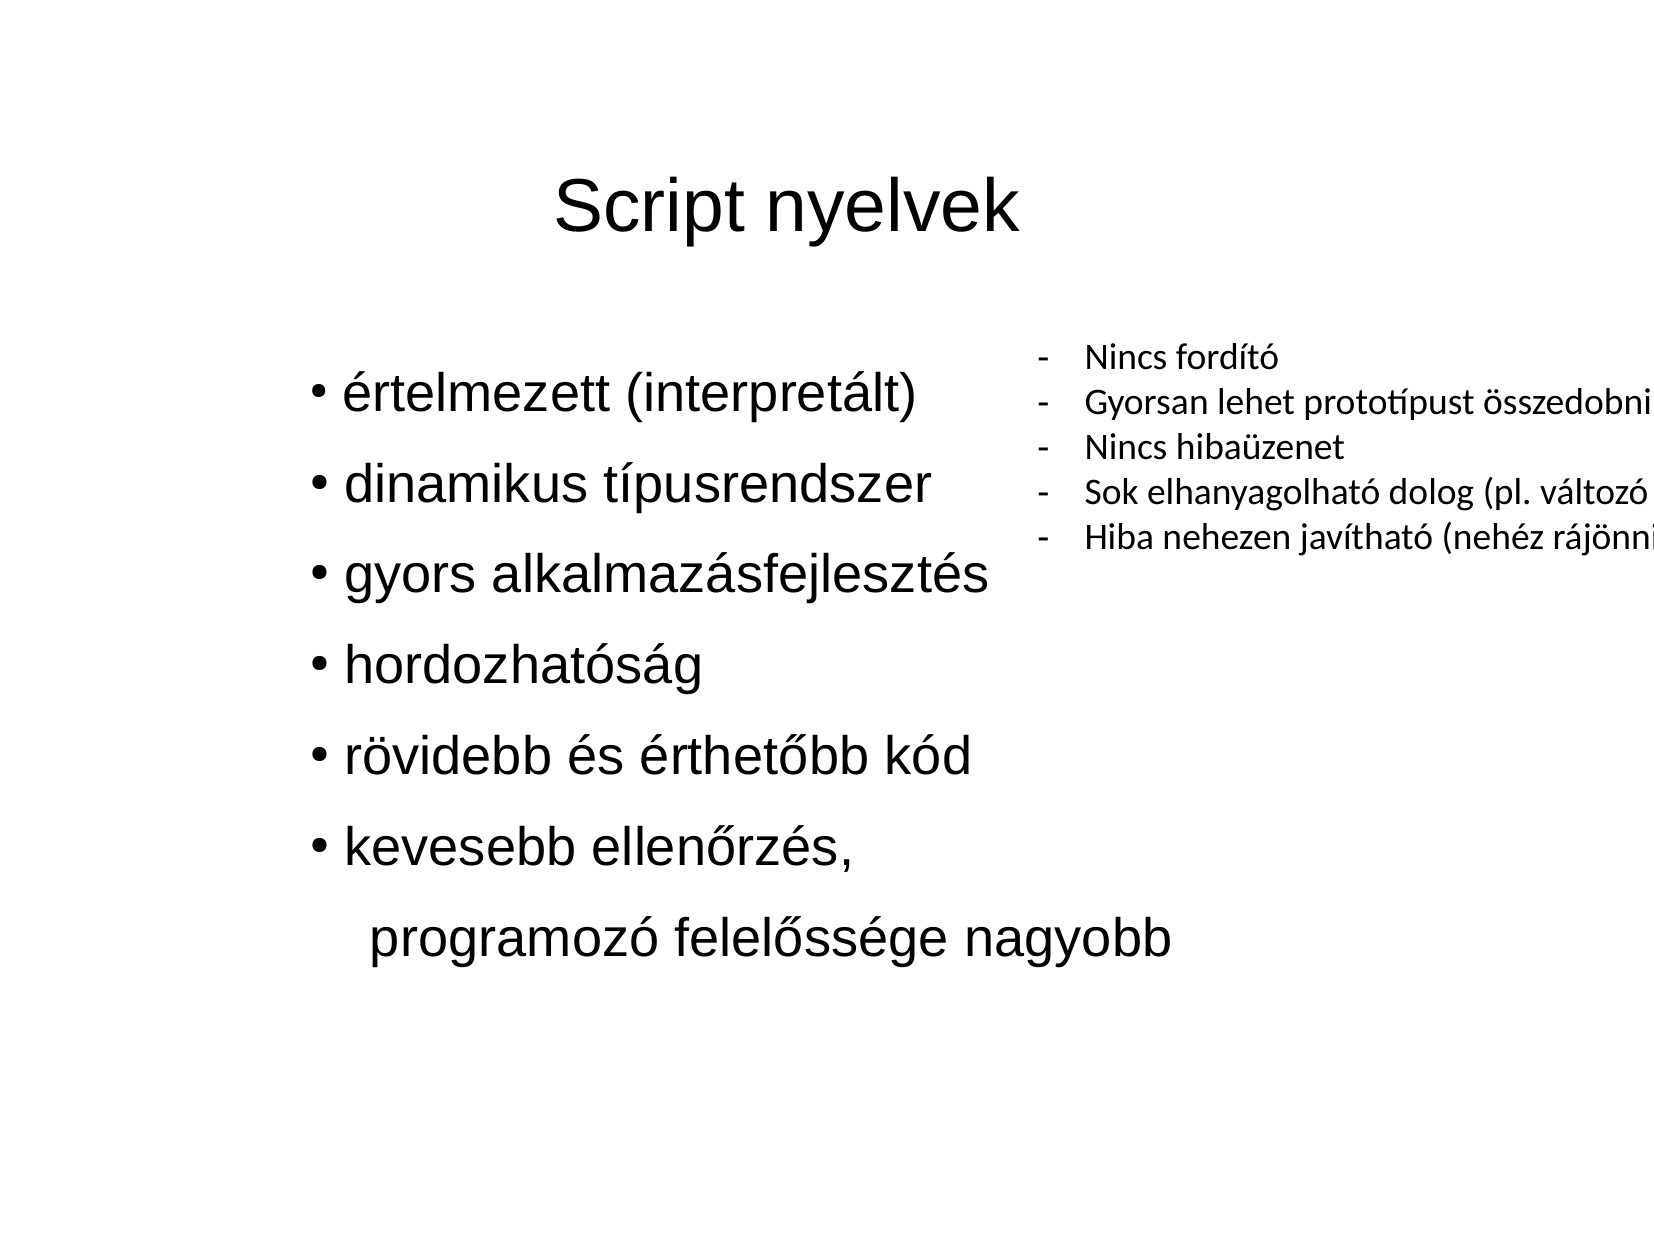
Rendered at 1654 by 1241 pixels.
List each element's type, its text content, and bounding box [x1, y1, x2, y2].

text_box értelmezett (interpretált) dinamikus típusrendszer gyors alkalmazásfejlesztés hordozhatóság rövidebb és érthetőbb kód kevesebb ellenőrzés, programozó felelőssége nagyobb [295, 324, 1329, 1039]
text_box Nincs fordító Gyorsan lehet prototípust összedobni Nincs hibaüzenet Sok elhanyagolható dolog (pl. változó deklarálás nem kell) Hiba nehezen javítható (nehéz rájönni) [1022, 324, 1654, 568]
text_box Script nyelvek [538, 113, 1041, 213]
